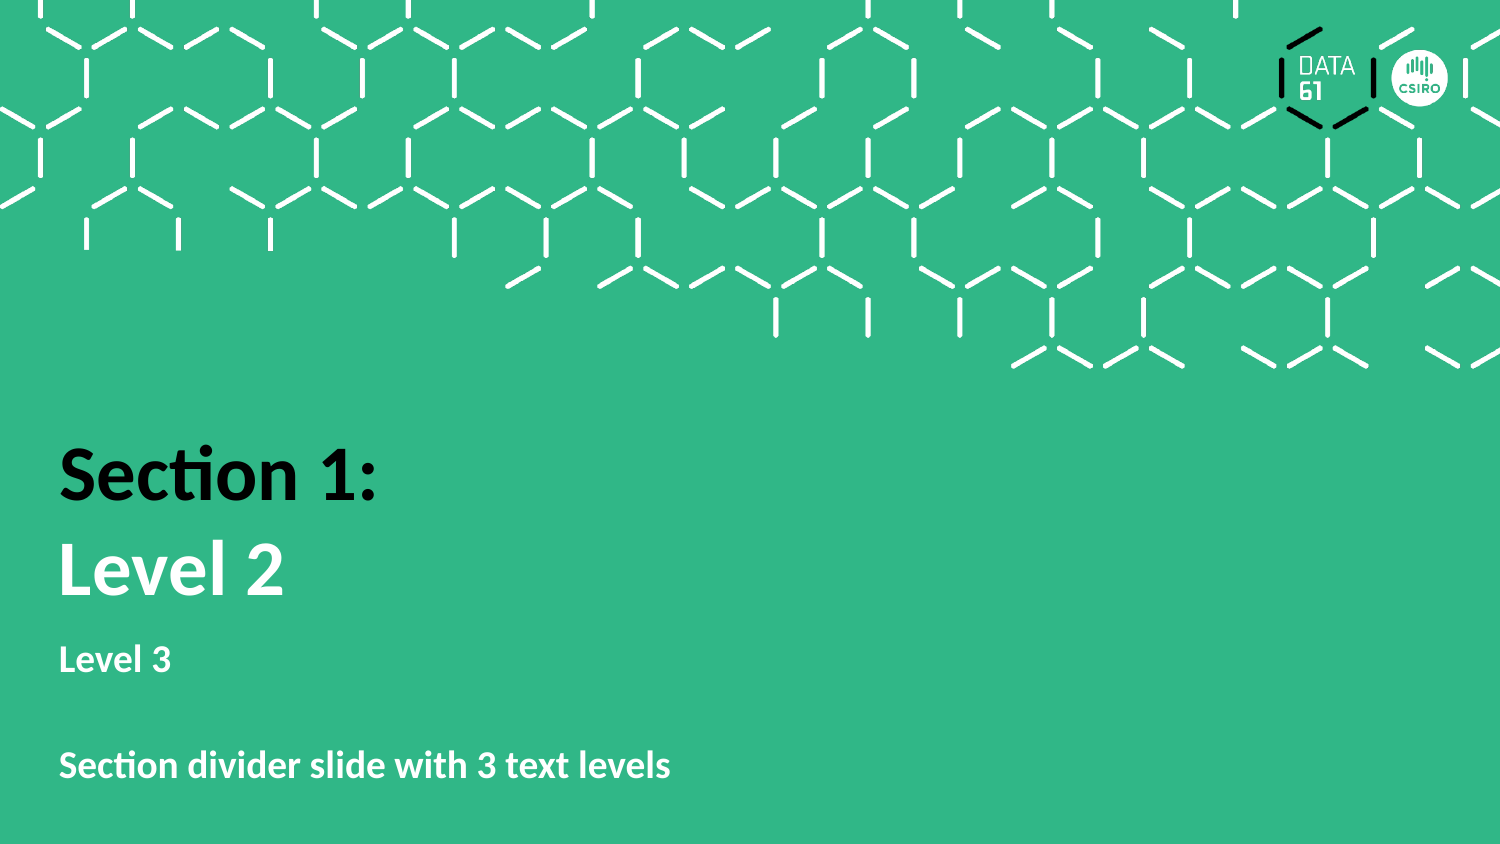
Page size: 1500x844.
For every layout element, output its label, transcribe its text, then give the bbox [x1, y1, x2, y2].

picture [0, 0, 1500, 375]
list Section 1: Level 2 Level 3 Section divider slide with 3 text levels [59, 421, 1286, 789]
